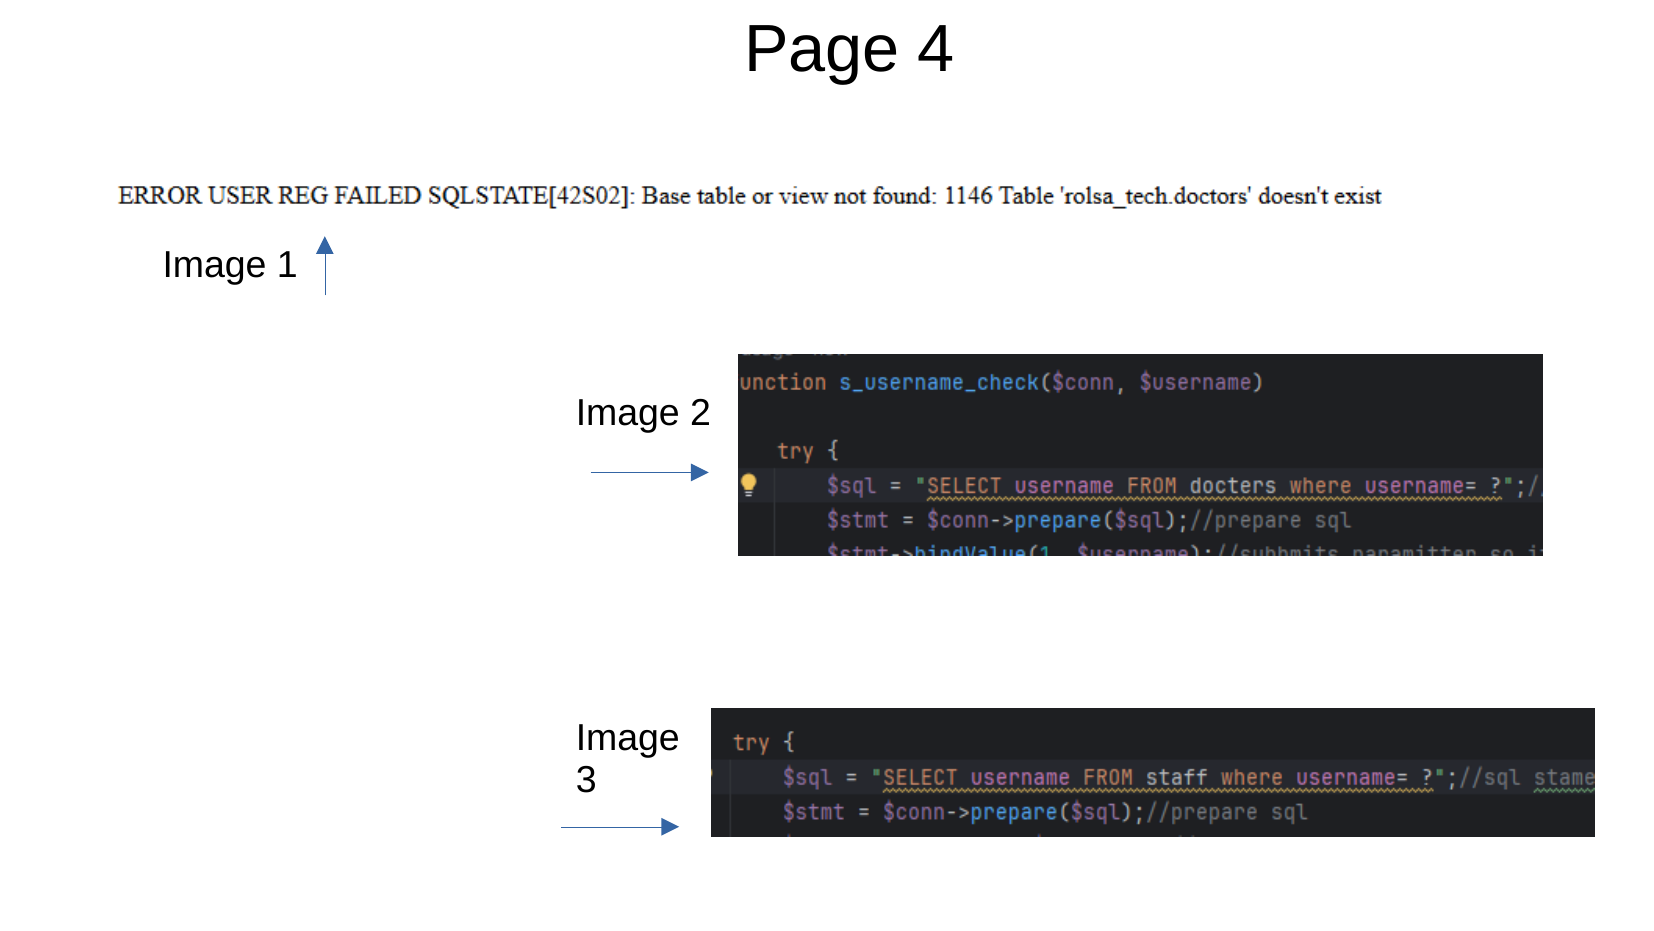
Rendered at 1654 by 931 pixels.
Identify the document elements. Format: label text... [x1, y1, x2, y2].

text_box Image 3 [561, 708, 709, 827]
picture [738, 354, 1543, 556]
picture [59, 147, 1432, 261]
text_box Image 1 [147, 236, 473, 325]
list Page 4 [673, 10, 1123, 147]
picture [711, 708, 1595, 837]
text_box Image 2 [561, 383, 739, 532]
